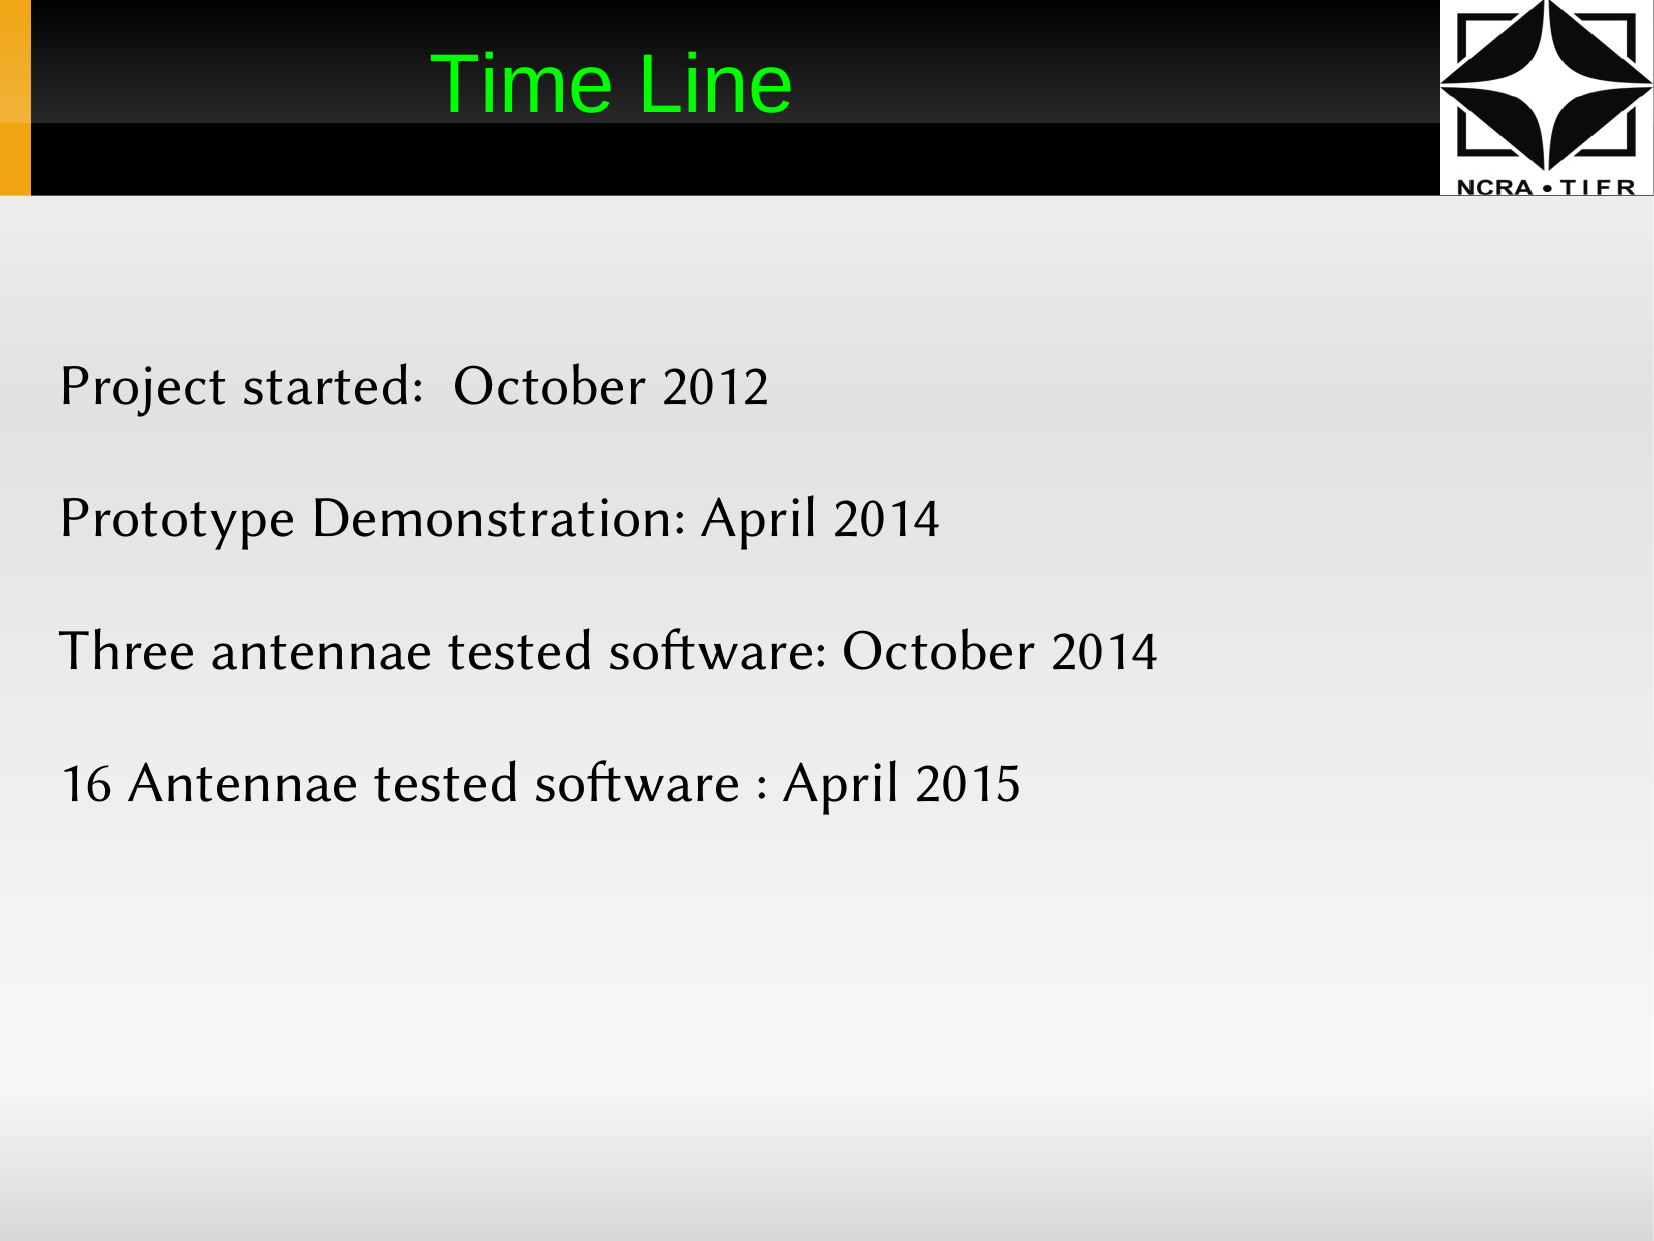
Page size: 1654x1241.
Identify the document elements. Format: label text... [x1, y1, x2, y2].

picture [0, 0, 1654, 1241]
text_box Time Line [174, 30, 1052, 138]
text_box Project started: October 2012 Prototype Demonstration: April 2014 Three antennae tested software: October 2014 16 Antennae tested software : April 2015 [15, 255, 1606, 836]
